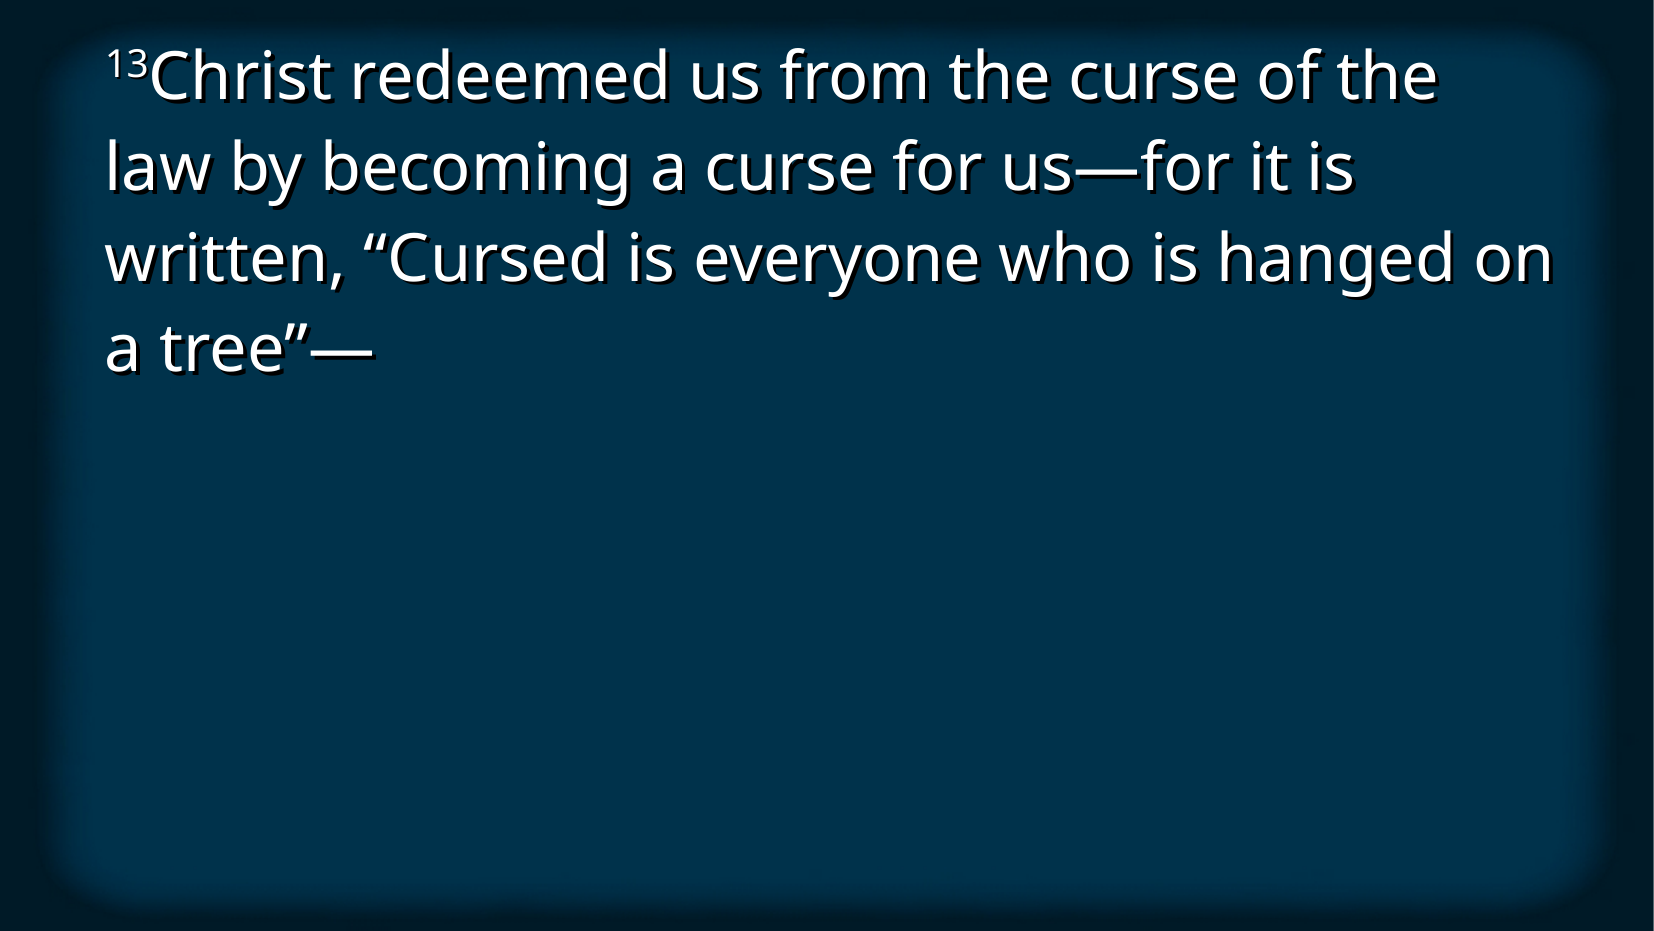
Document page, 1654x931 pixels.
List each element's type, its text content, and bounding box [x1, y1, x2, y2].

picture [0, 0, 1654, 931]
text_box 13Christ redeemed us from the curse of the law by becoming a curse for us—for it is written, “Cursed is everyone who is hanged on a tree”— [90, 20, 1576, 303]
